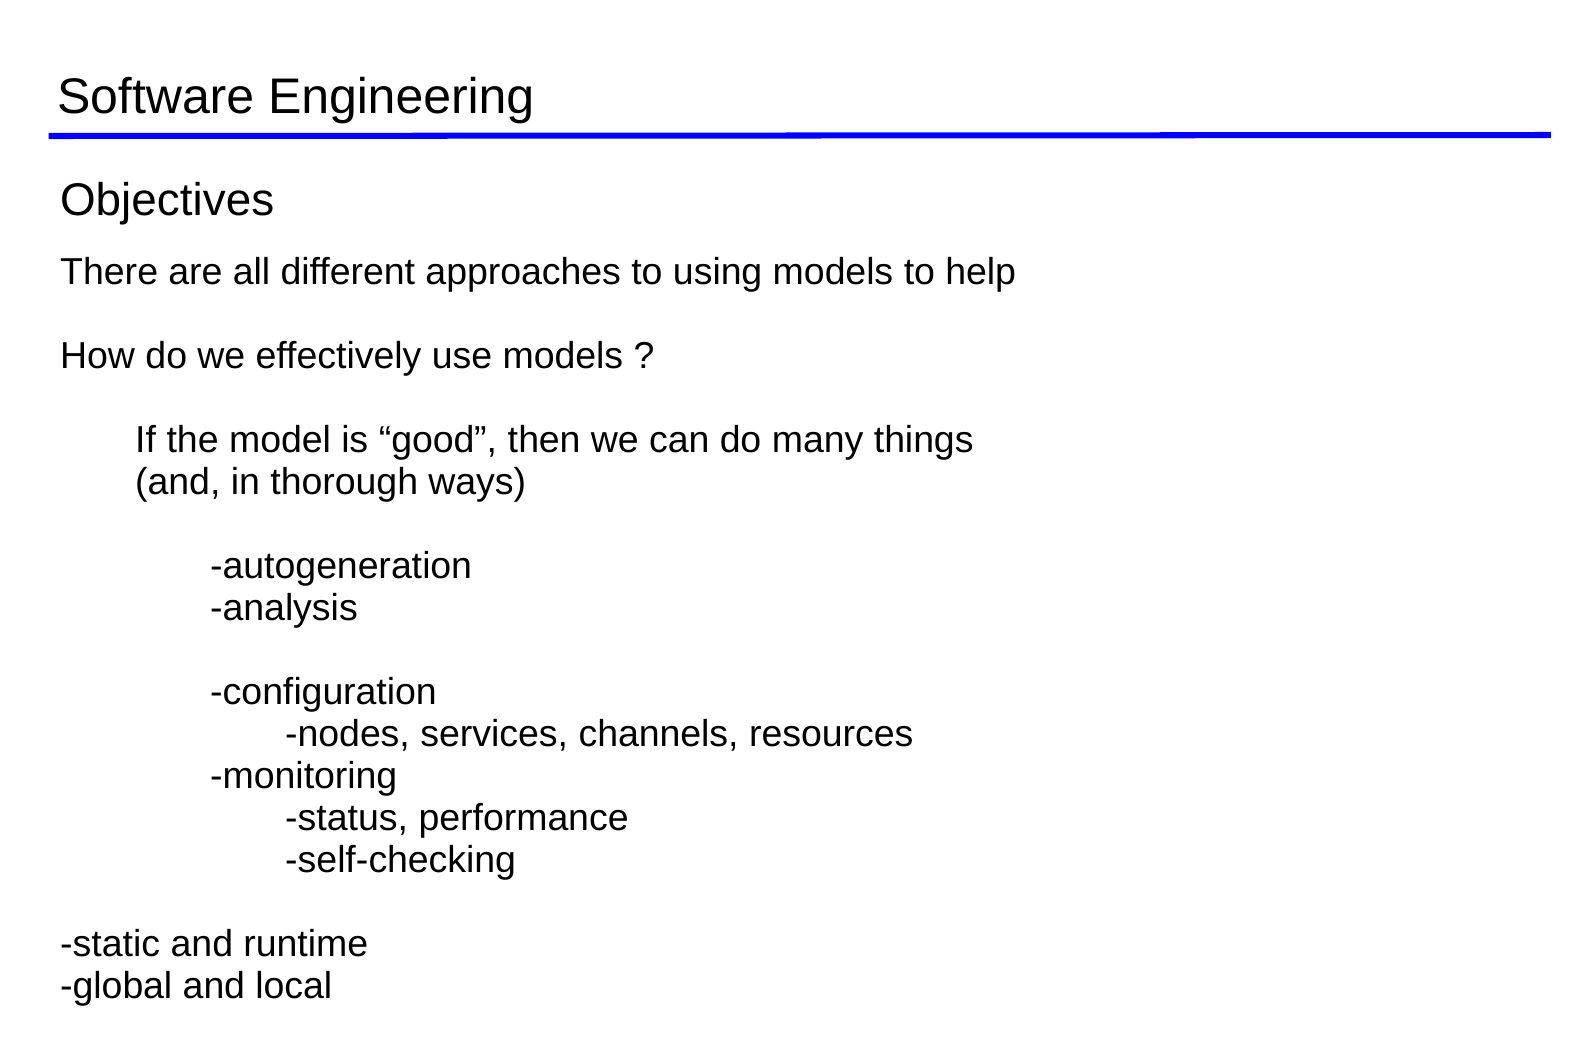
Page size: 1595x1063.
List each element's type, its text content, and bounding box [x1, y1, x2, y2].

text_box Objectives [45, 166, 290, 233]
text_box Software Engineering [42, 60, 550, 132]
text_box There are all different approaches to using models to help How do we effectively use models ? If the model is “good”, then we can do many things (and, in thorough ways) -autogeneration -analysis -configuration -nodes, services, channels, resources -monitoring -status, performance -self-checking -static and runtime -global and local [45, 243, 1042, 1015]
